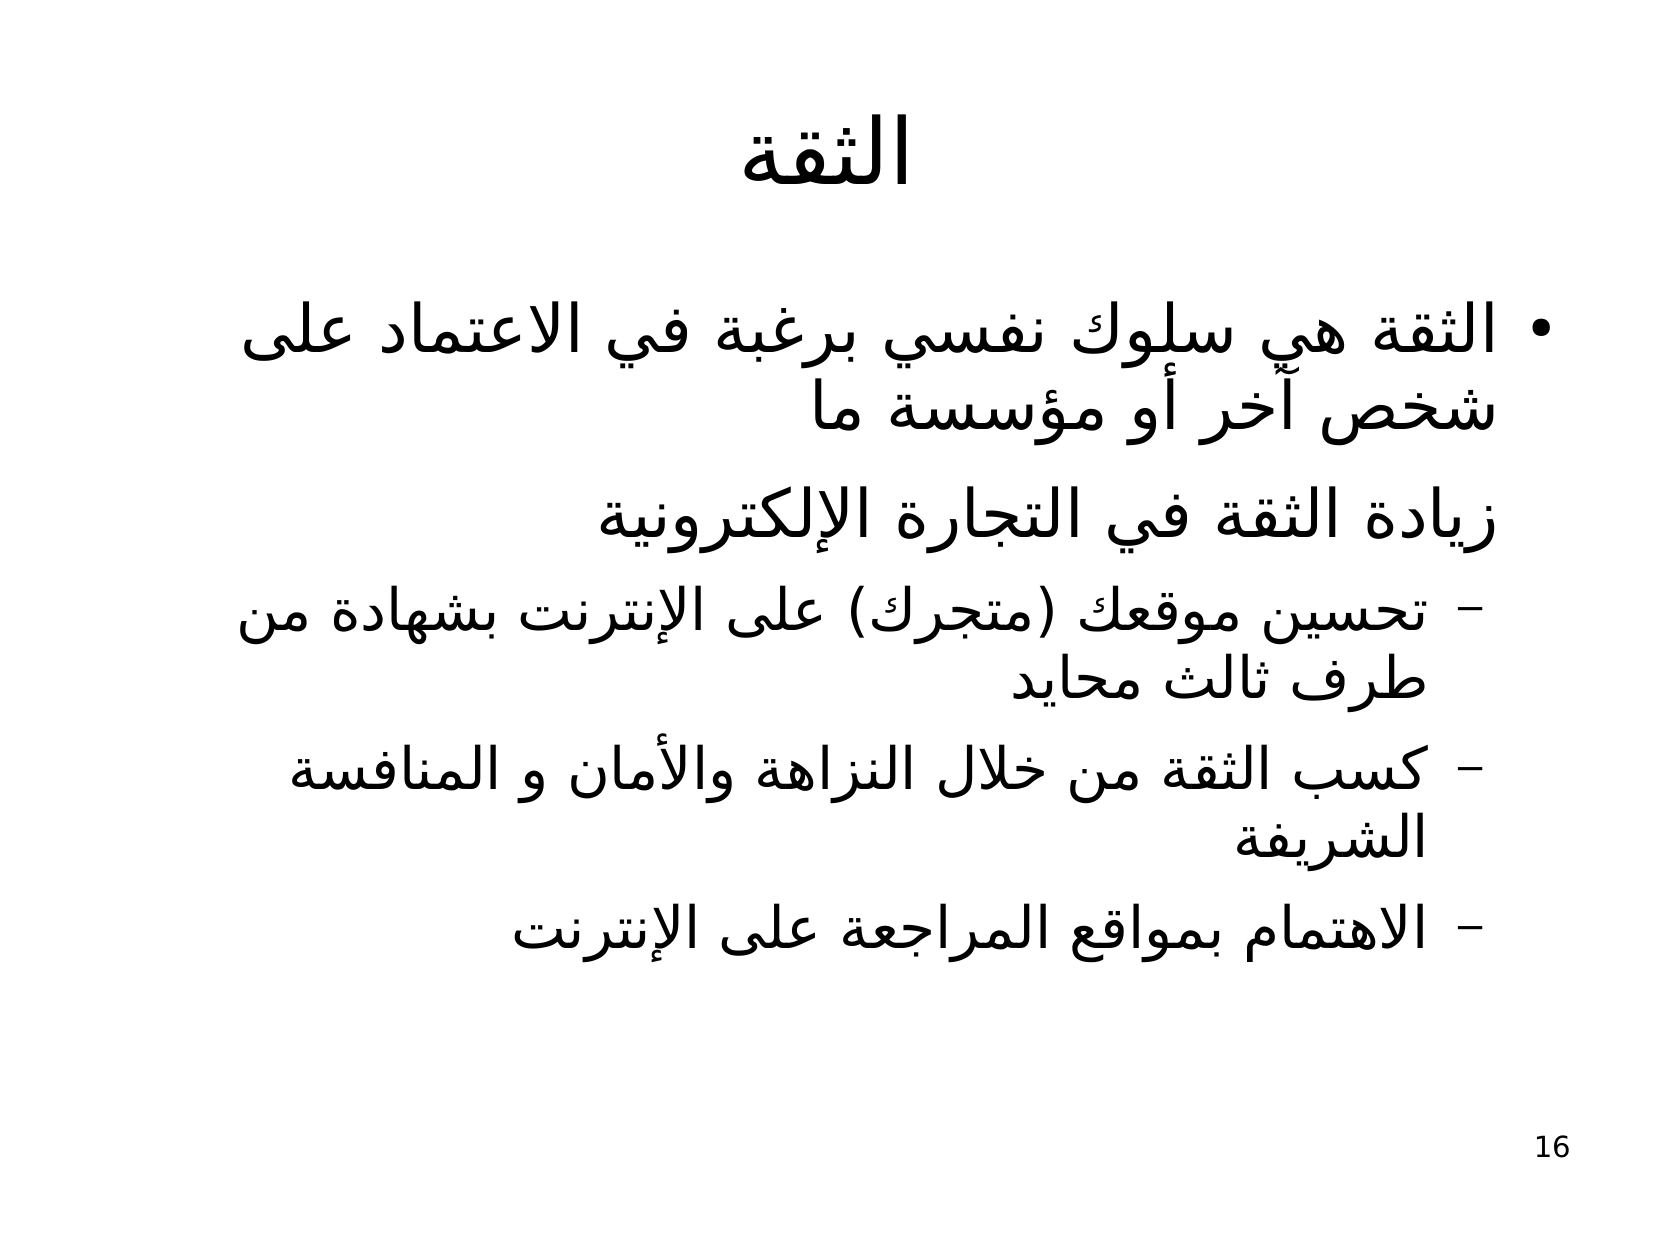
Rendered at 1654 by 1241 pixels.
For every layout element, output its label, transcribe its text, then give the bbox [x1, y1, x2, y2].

list الثقة هي سلوك نفسي برغبة في الاعتماد على شخص آخر أو مؤسسة ما زيادة الثقة في التجارة الإلكترونية تحسين موقعك (متجرك) على الإنترنت بشهادة من طرف ثالث محايد كسب الثقة من خلال النزاهة والأمان و المنافسة الشريفة الاهتمام بمواقع المراجعة على الإنترنت [82, 290, 1571, 1052]
title الثقة [82, 49, 1571, 257]
